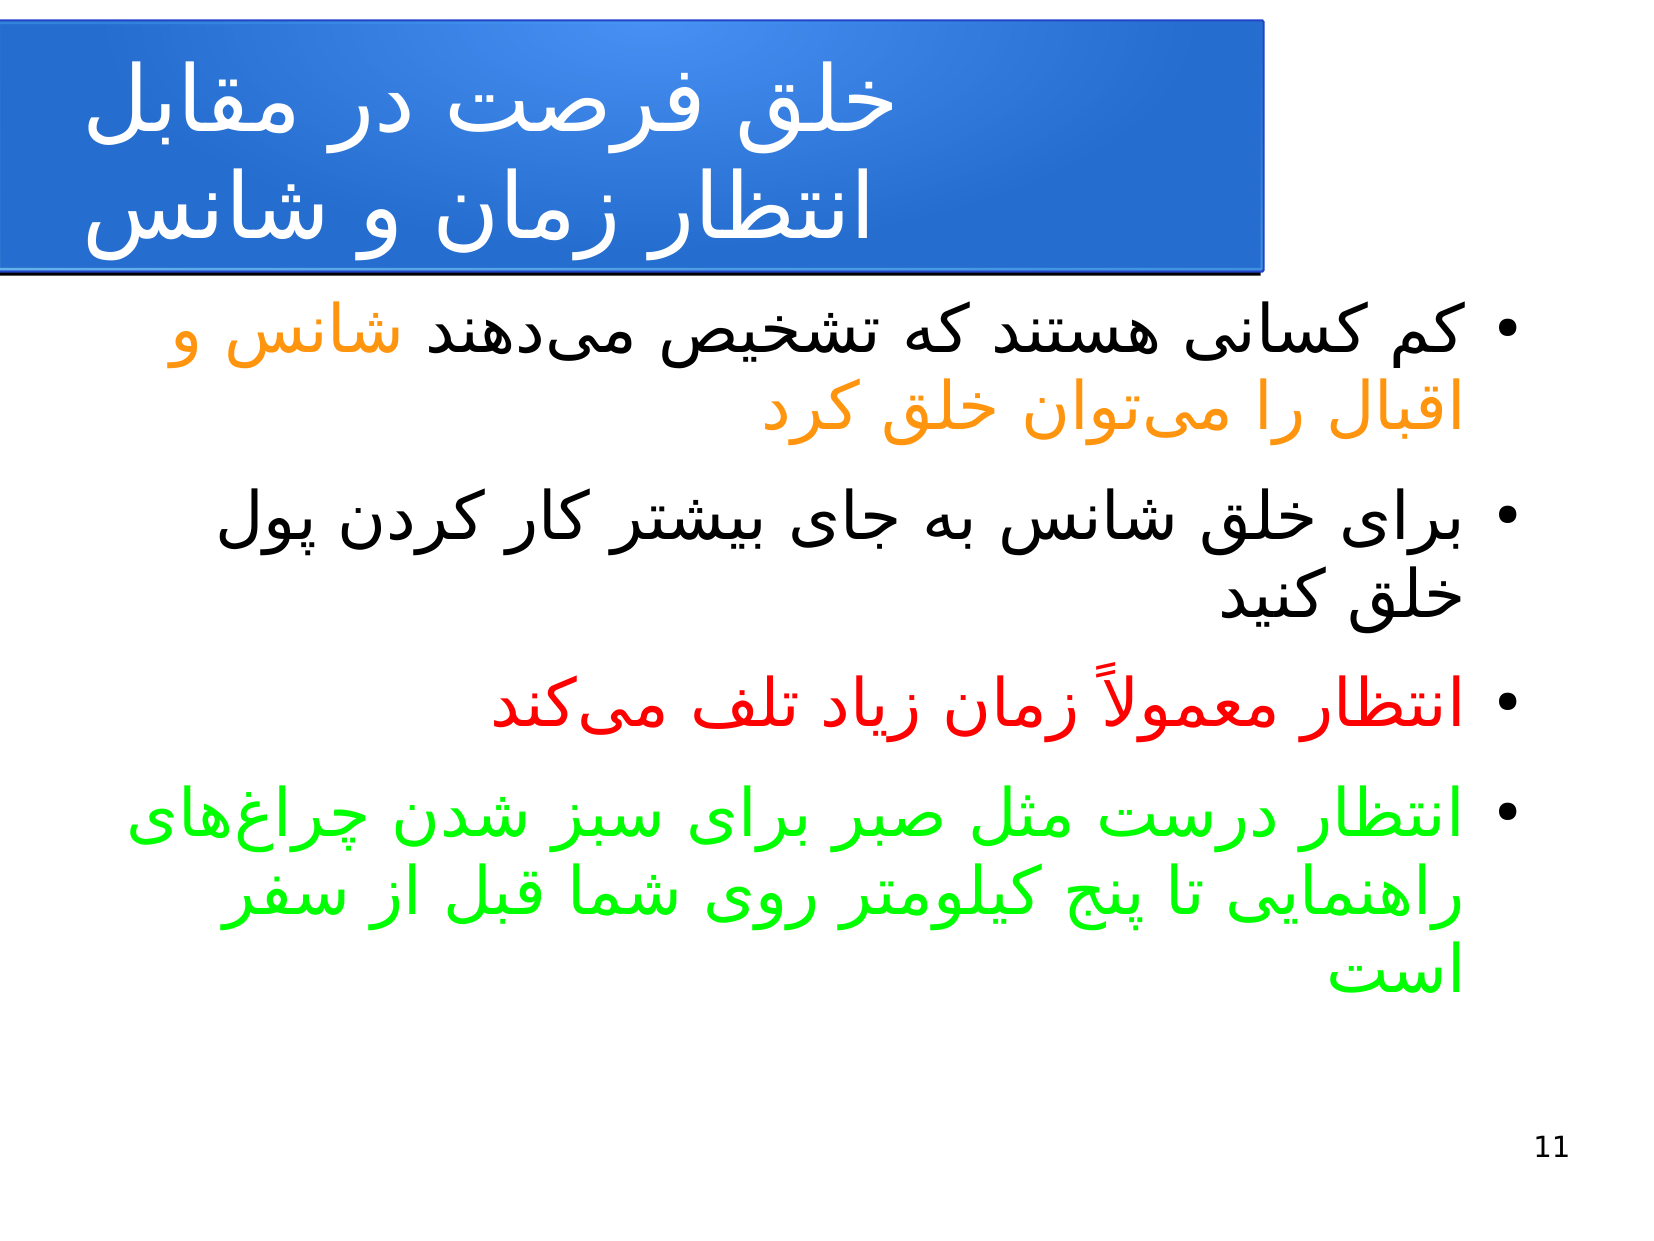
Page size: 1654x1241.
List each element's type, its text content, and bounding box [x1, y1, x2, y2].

title خلق فرصت در مقابل انتظار زمان و شانس [82, 45, 1250, 261]
list کم کسانی هستند که تشخیص می‌دهند شانس و اقبال را می‌توان خلق کرد برای خلق شانس به جای بیشتر کار کردن پول خلق کنید انتظار معمولاً زمان زیاد تلف می‌کند انتظار درست مثل صبر برای سبز شدن چراغ‌های راهنمایی تا پنج کیلومتر روی شما قبل از سفر است [82, 290, 1538, 1010]
